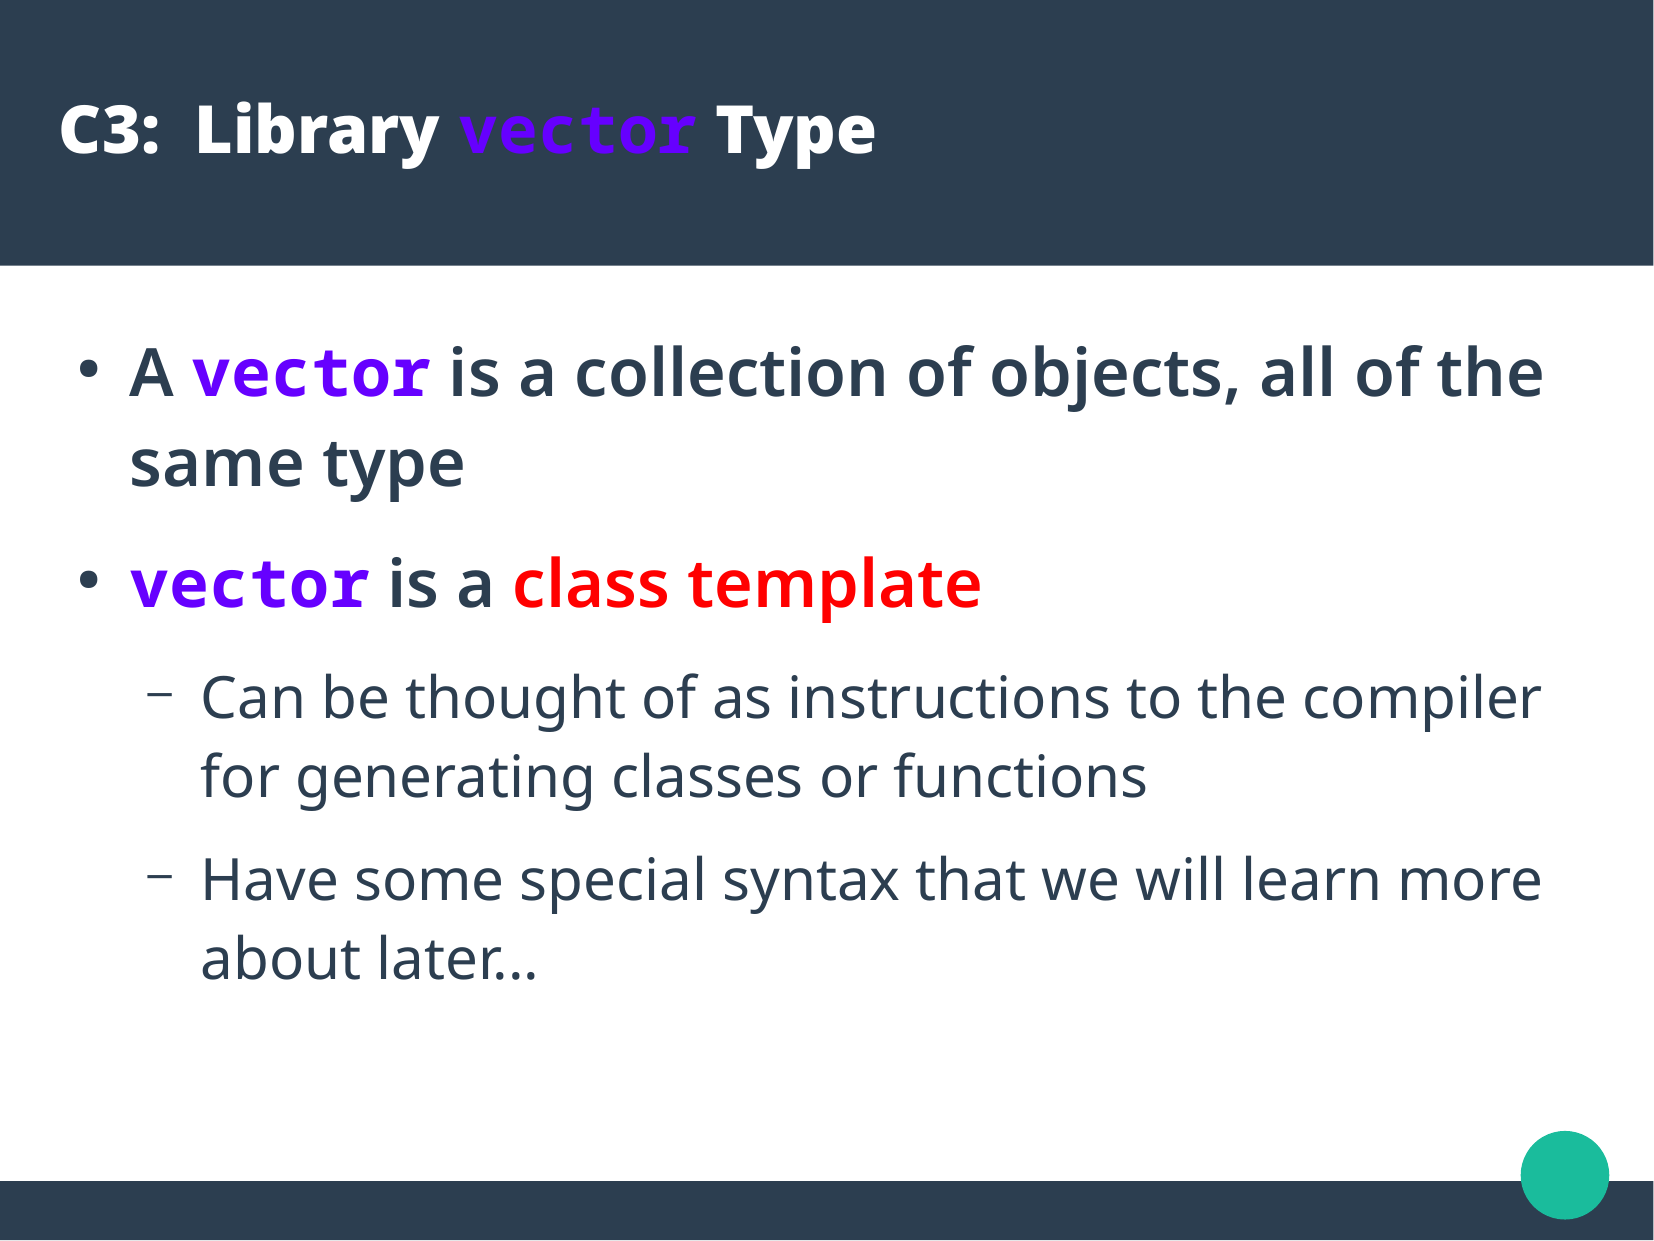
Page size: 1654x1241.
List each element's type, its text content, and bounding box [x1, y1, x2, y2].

list A vector is a collection of objects, all of the same type vector is a class template Can be thought of as instructions to the compiler for generating classes or functions Have some special syntax that we will learn more about later... [59, 324, 1595, 1152]
title C3: Library vector Type [59, 49, 1595, 207]
